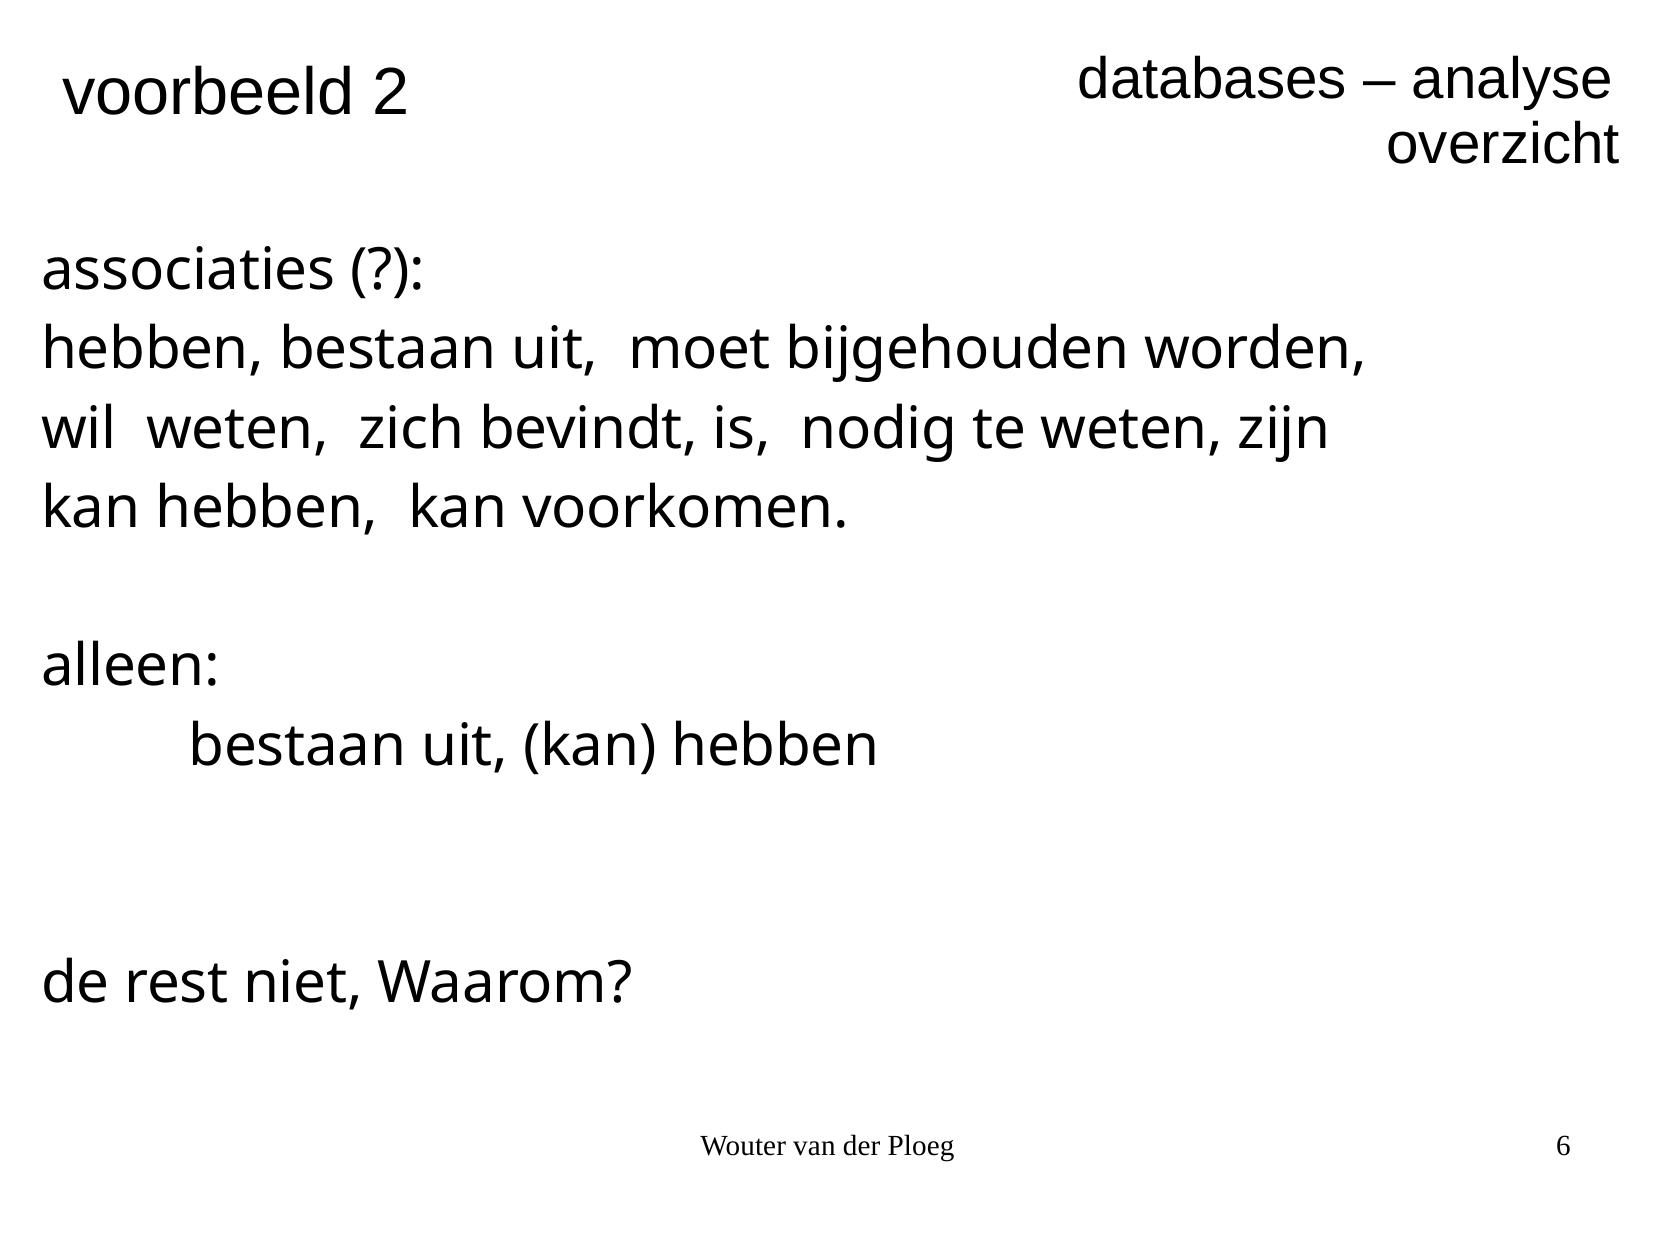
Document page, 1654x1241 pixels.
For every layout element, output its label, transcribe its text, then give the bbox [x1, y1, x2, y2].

text_box voorbeeld 2 [47, 47, 427, 137]
text_box associaties (?): hebben, bestaan uit, moet bijgehouden worden, wil weten, zich bevindt, is, nodig te weten, zijn kan hebben, kan voorkomen. alleen: bestaan uit, (kan) hebben de rest niet, Waarom? [26, 219, 1489, 916]
text_box databases – analyse overzicht [1062, 38, 1636, 184]
